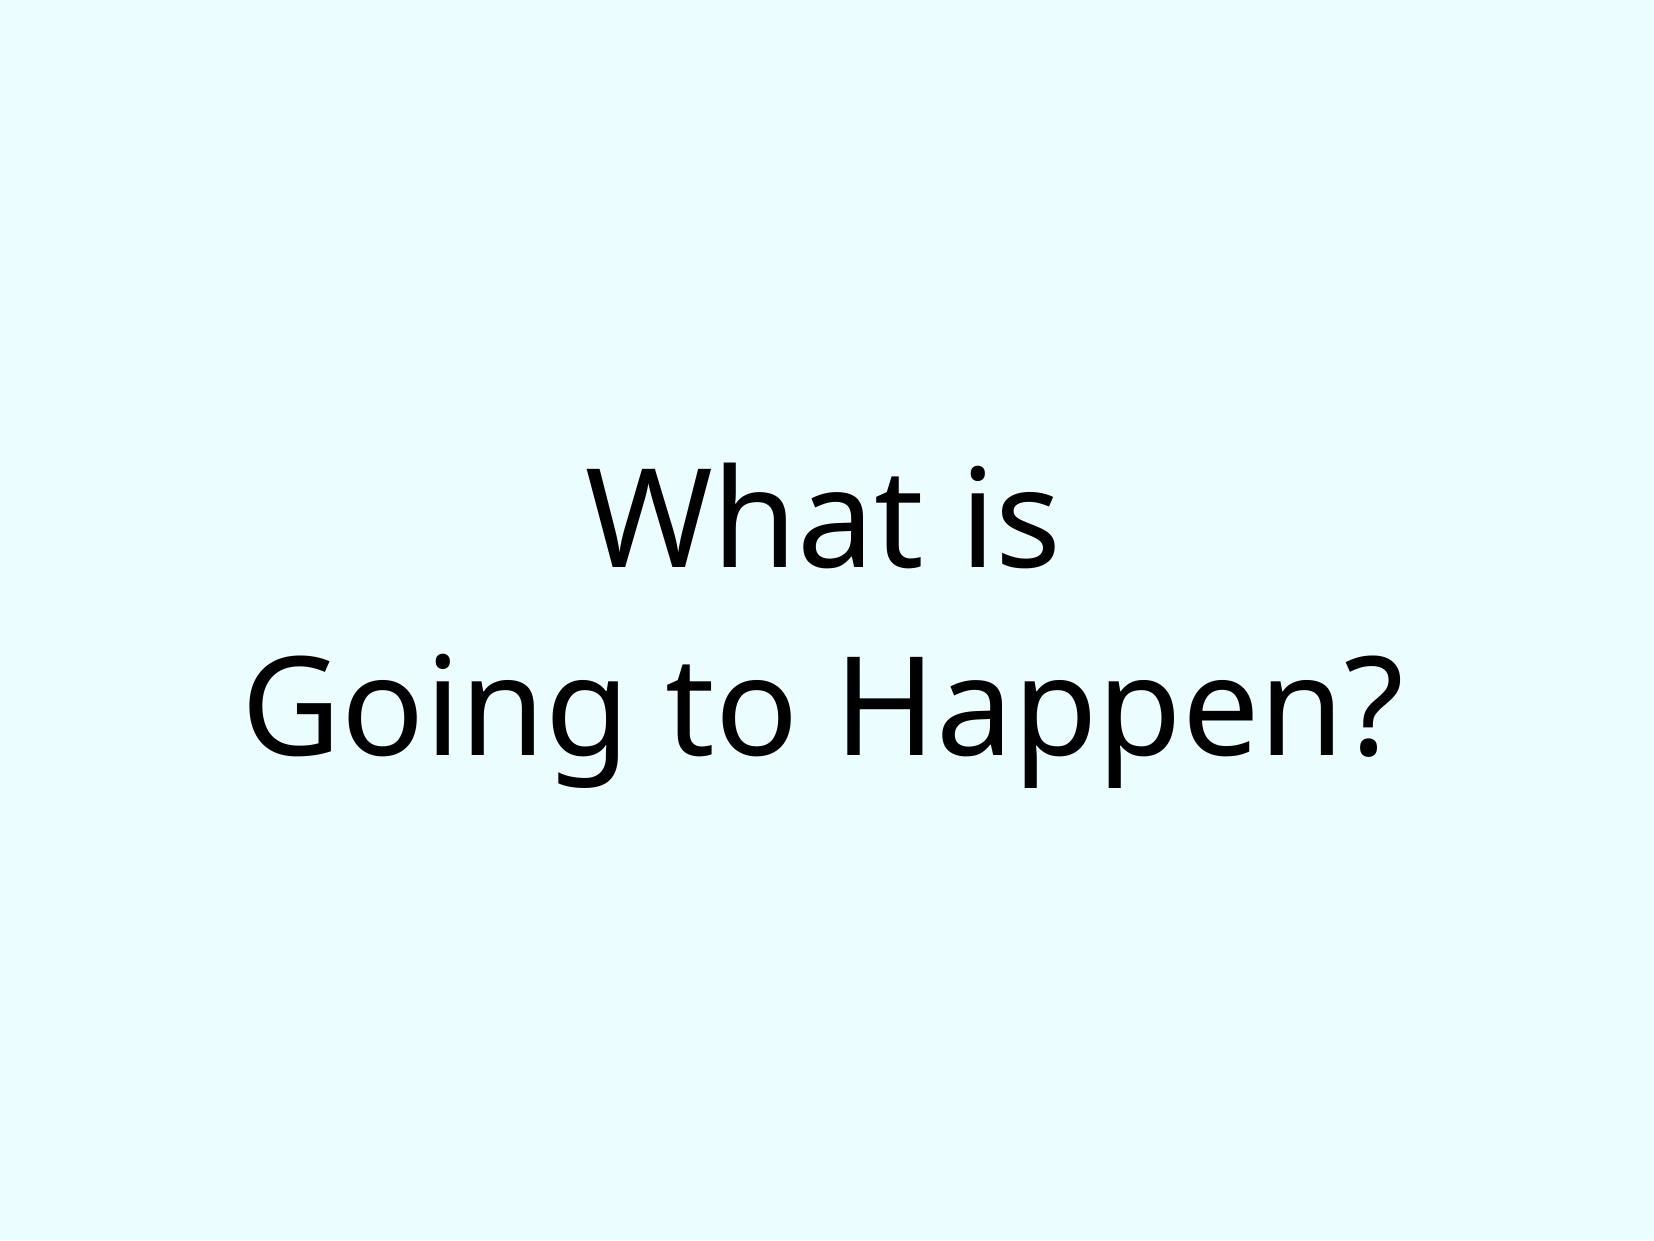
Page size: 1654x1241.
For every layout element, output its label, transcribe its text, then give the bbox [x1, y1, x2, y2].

text_box What is Going to Happen? [79, 0, 1568, 1229]
